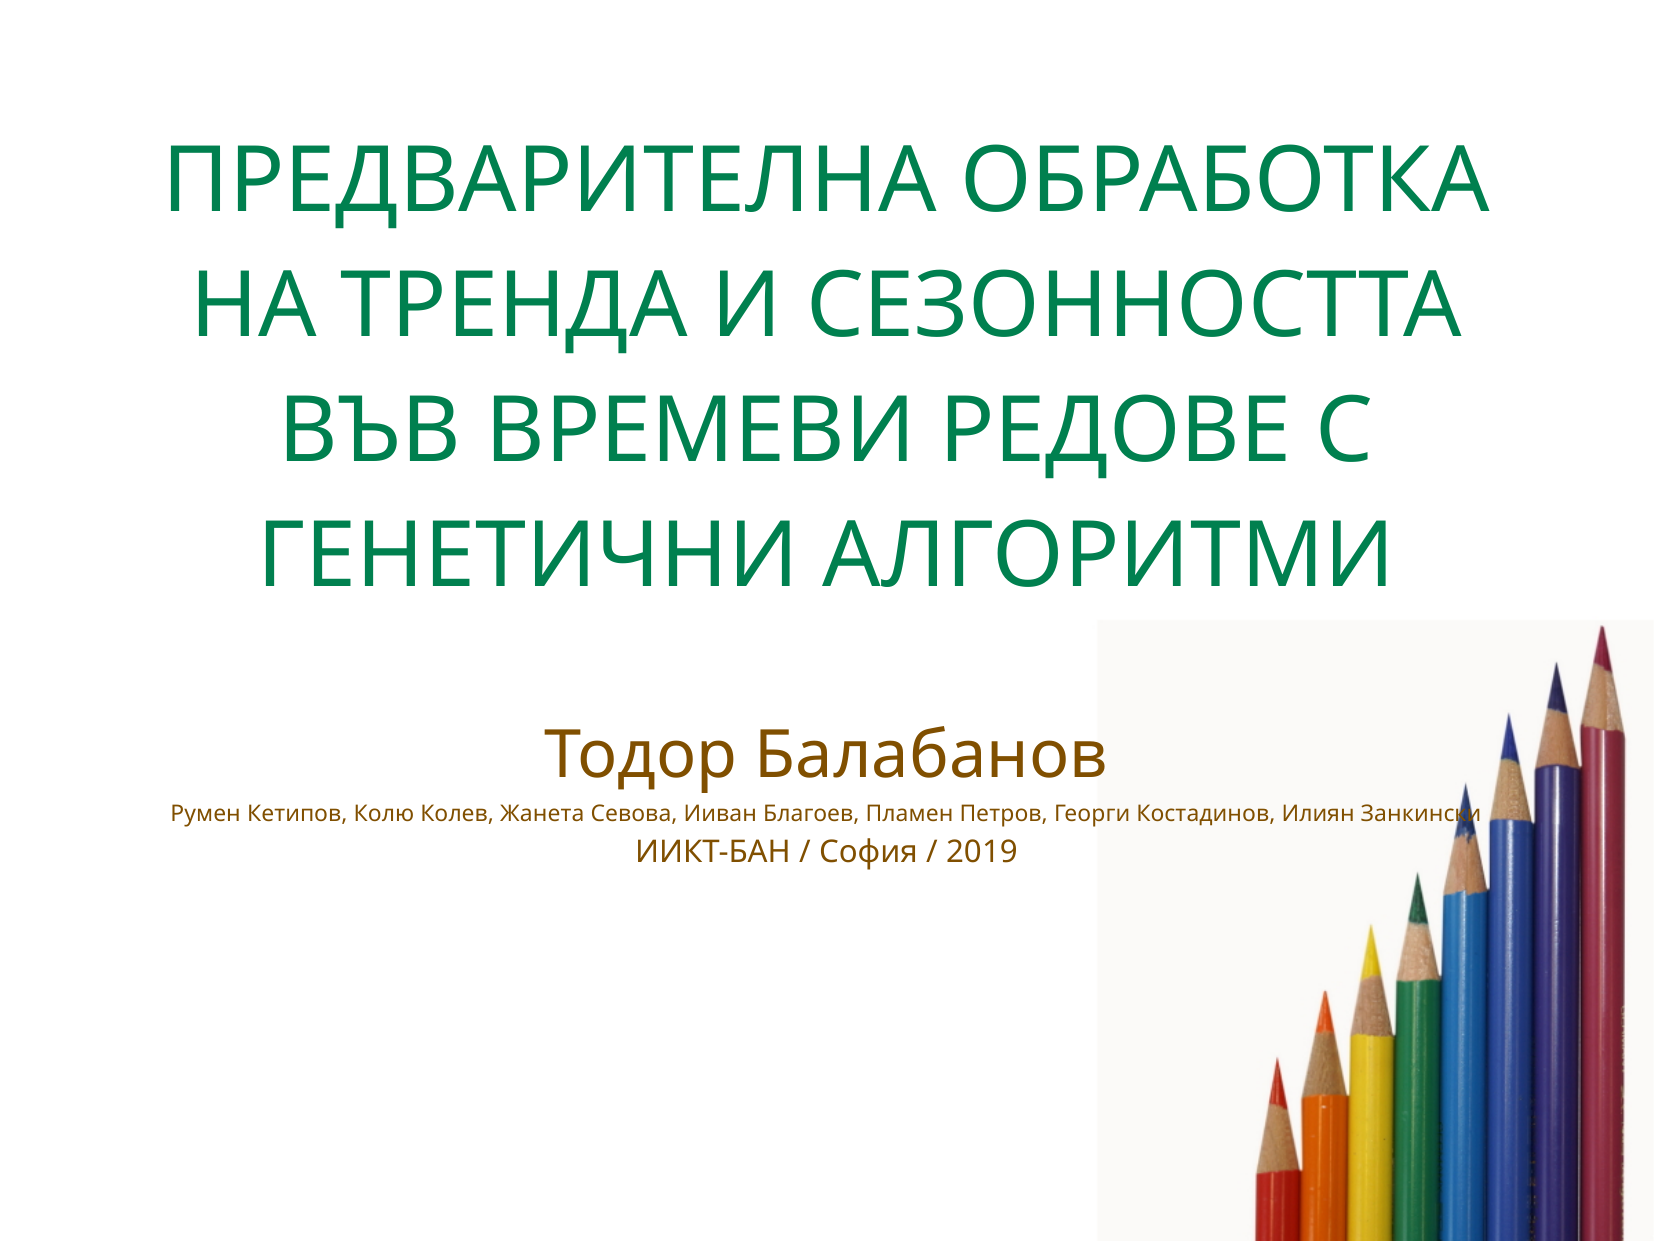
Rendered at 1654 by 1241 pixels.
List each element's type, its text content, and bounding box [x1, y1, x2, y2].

subtitle Тодор Балабанов Румен Кетипов, Колю Колев, Жанета Севова, Ииван Благоев, Пламен Петров, Георги Костадинов, Илиян Занкински ИИКТ-БАН / София / 2019 [147, 383, 1506, 1104]
picture [0, 0, 1654, 1241]
title ПРЕДВАРИТЕЛНА ОБРАБОТКА НА ТРЕНДА И СЕЗОННОСТТА ВЪВ ВРЕМЕВИ РЕДОВЕ С ГЕНЕТИЧНИ АЛГОРИТМИ [147, 132, 1506, 383]
